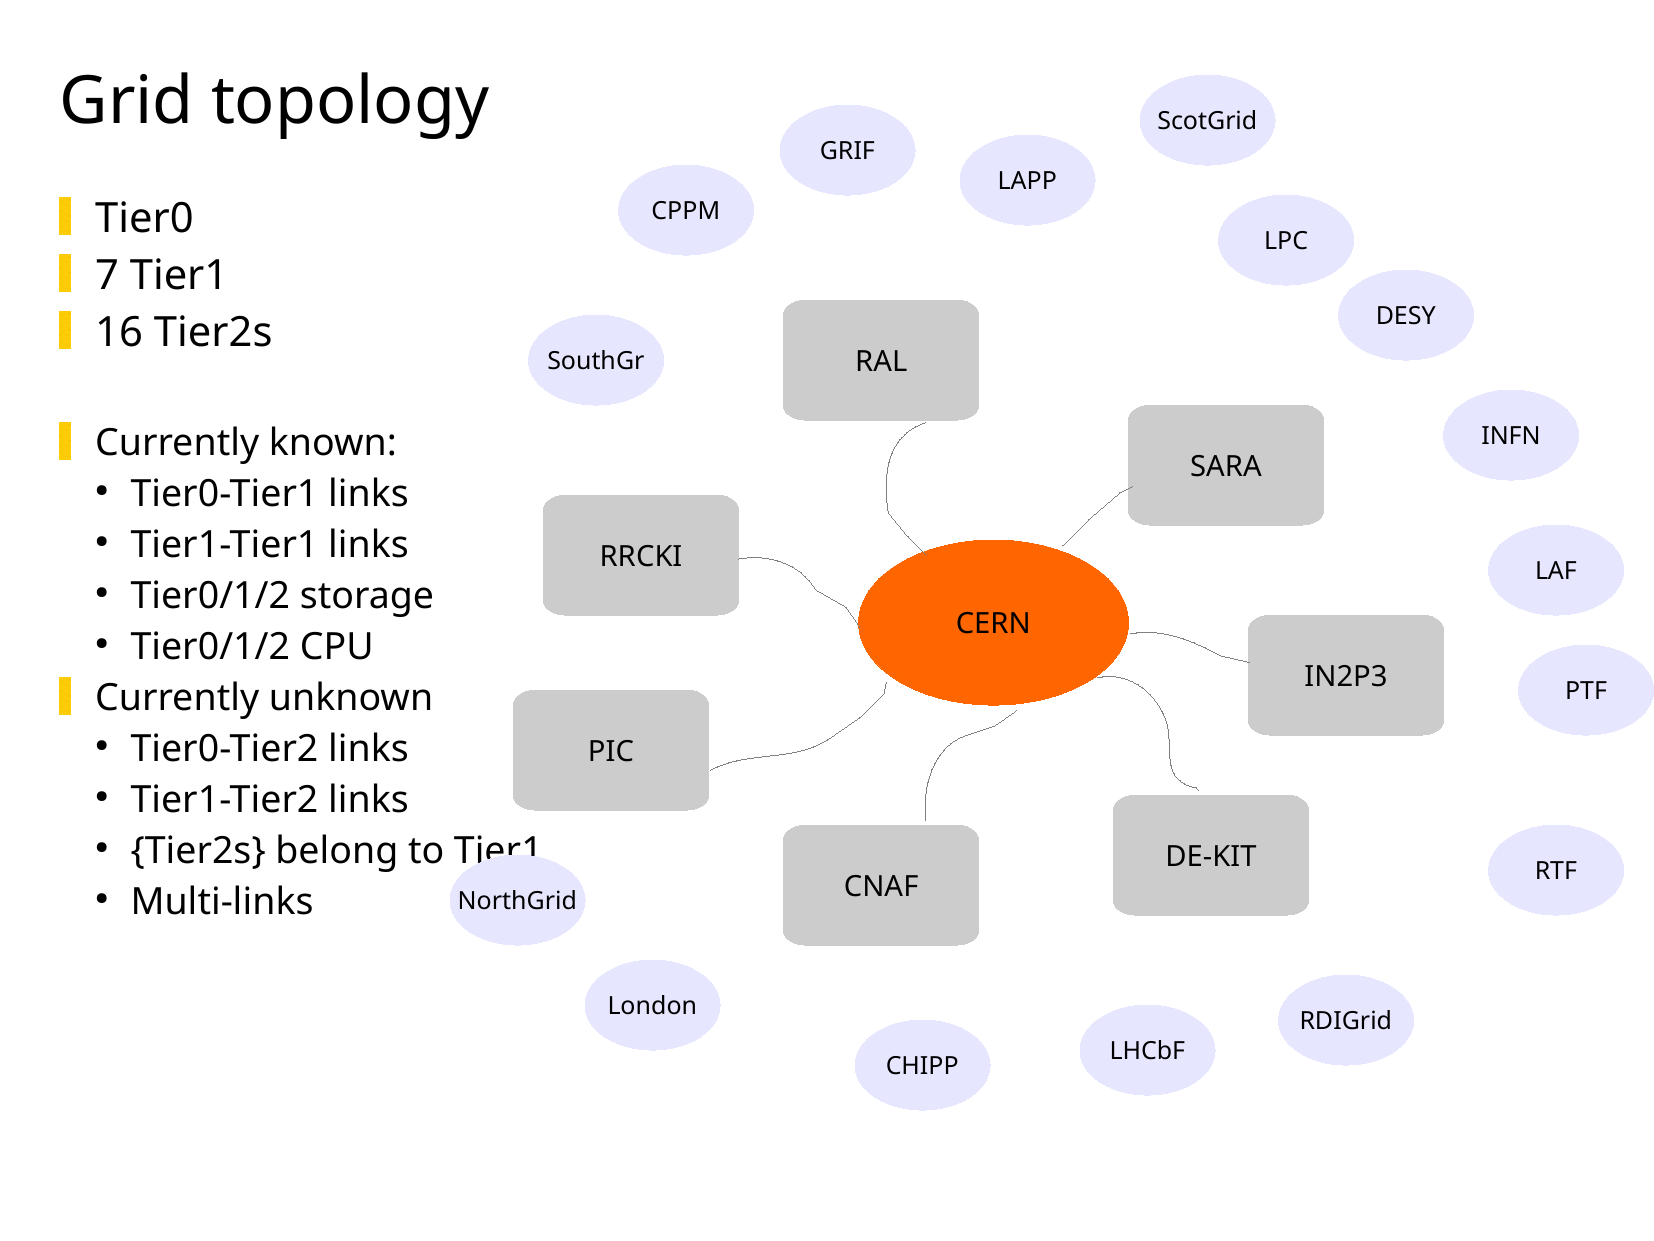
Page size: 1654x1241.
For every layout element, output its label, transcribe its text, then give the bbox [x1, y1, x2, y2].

text_box CNAF [783, 825, 979, 946]
text_box London [585, 960, 721, 1051]
text_box LPC [1218, 195, 1354, 286]
text_box DE-KIT [1113, 795, 1309, 916]
text_box INFN [1443, 390, 1579, 481]
text_box CERN [858, 540, 1129, 706]
text_box DESY [1338, 270, 1474, 361]
text_box Grid topology [45, 45, 1501, 143]
text_box GRIF [780, 105, 916, 196]
text_box LHCbF [1080, 1005, 1216, 1096]
text_box ScotGrid [1140, 75, 1276, 166]
text_box SouthGr [528, 315, 664, 406]
text_box LAPP [960, 135, 1096, 226]
text_box RTF [1488, 825, 1624, 916]
text_box Tier0 7 Tier1 16 Tier2s Currently known: Tier0-Tier1 links Tier1-Tier1 links Tier0/1/2 storage Tier0/1/2 CPU Currently unknown Tier0-Tier2 links Tier1-Tier2 links {Tier2s} belong to Tier1 Multi-links [45, 180, 781, 969]
text_box LAF [1488, 525, 1624, 616]
text_box CHIPP [855, 1020, 991, 1111]
text_box CPPM [618, 165, 754, 256]
text_box NorthGrid [450, 855, 586, 946]
text_box SARA [1128, 405, 1324, 526]
text_box IN2P3 [1248, 615, 1444, 736]
text_box RDIGrid [1278, 975, 1414, 1066]
text_box RAL [783, 300, 979, 421]
text_box PTF [1518, 645, 1654, 736]
